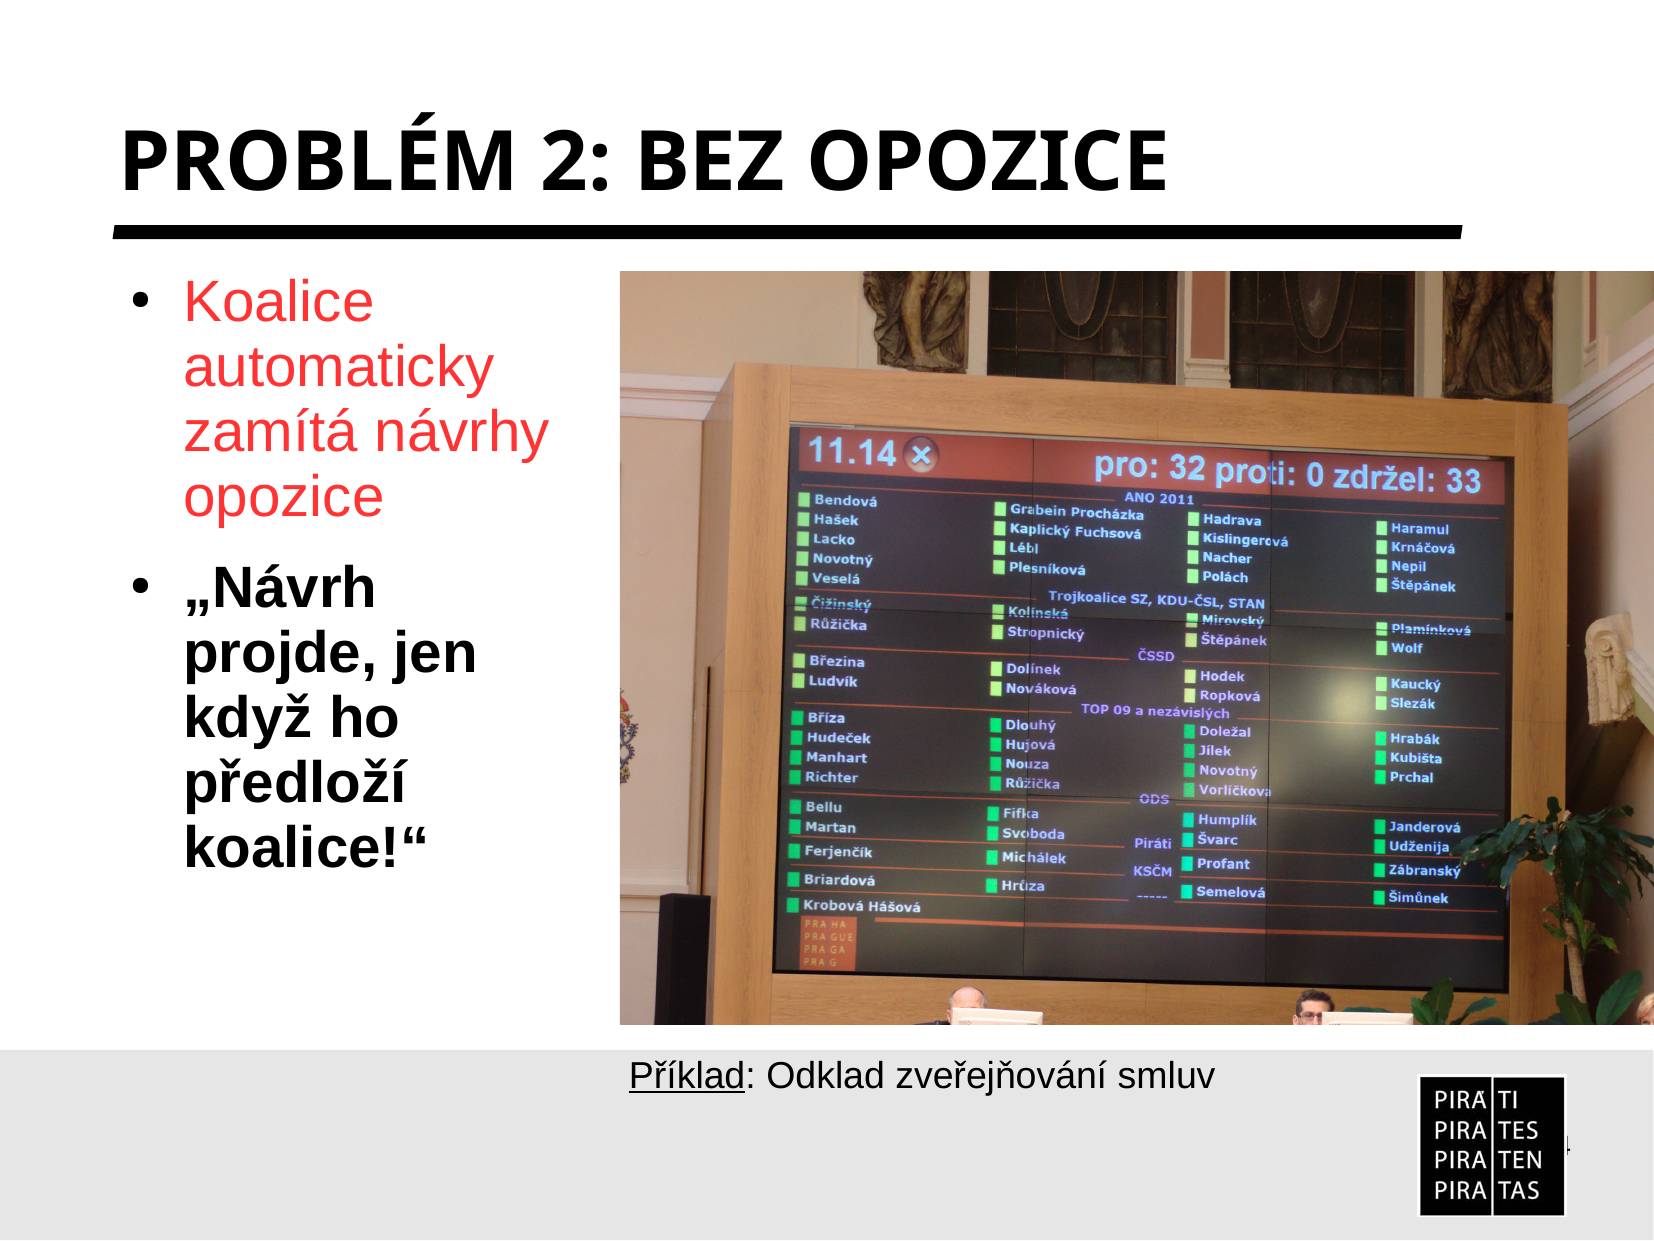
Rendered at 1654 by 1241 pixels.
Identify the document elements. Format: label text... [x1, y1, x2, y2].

picture [619, 271, 1654, 1025]
title PROBLÉM 2: BEZ OPOZICE [118, 8, 1576, 216]
list Koalice automaticky zamítá návrhy opozice „Návrh projde, jen když ho předloží koalice!“ [112, 268, 556, 1040]
picture [1417, 1105, 1567, 1217]
text_box Příklad: Odklad zveřejňování smluv [614, 1047, 1654, 1105]
